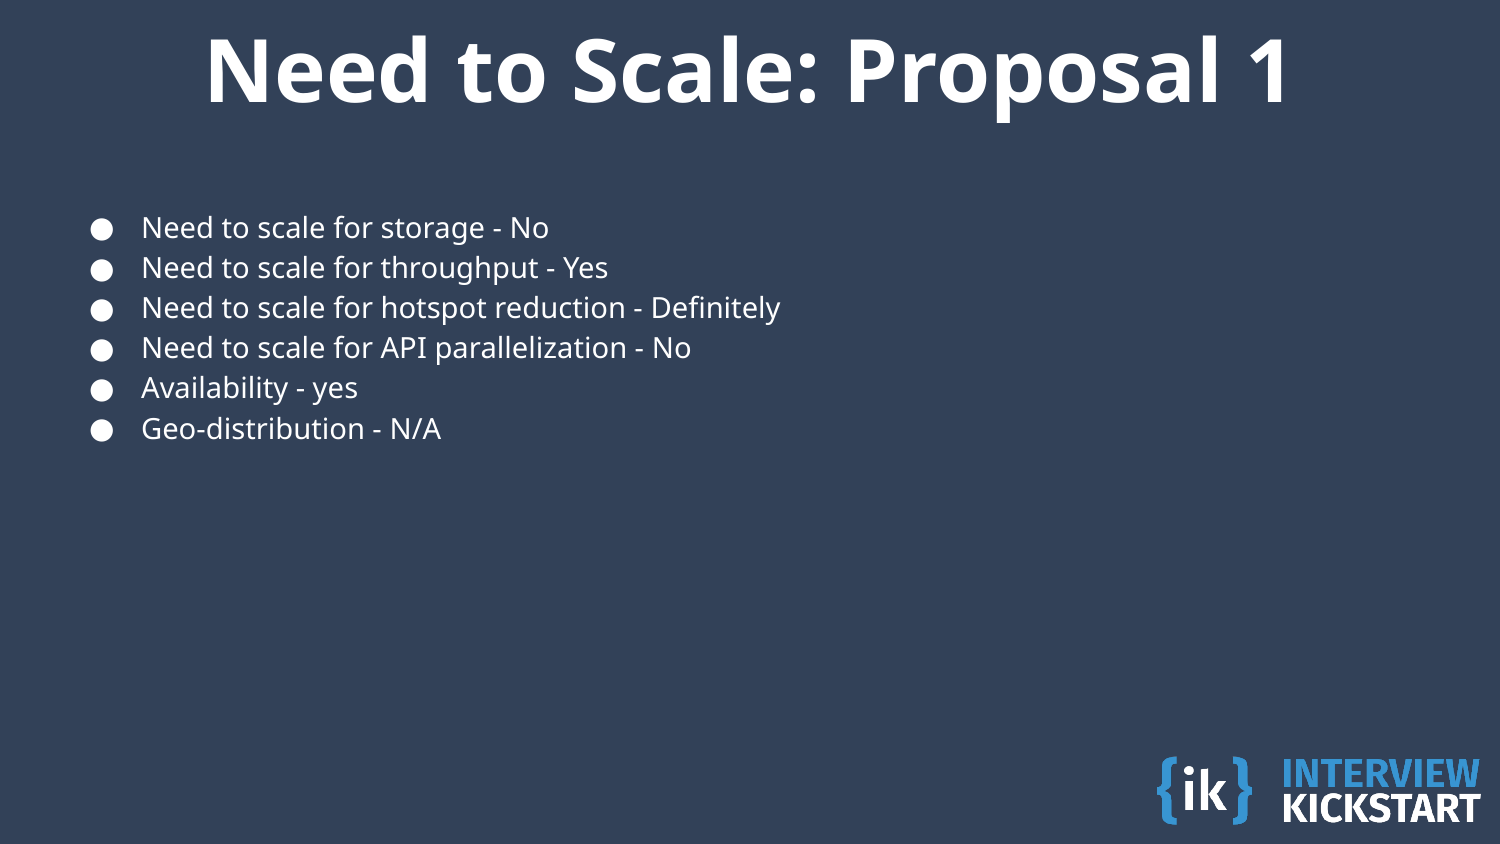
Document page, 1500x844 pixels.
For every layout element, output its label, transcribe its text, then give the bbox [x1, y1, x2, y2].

picture [1151, 751, 1491, 830]
list Need to scale for storage - No Need to scale for throughput - Yes Need to scale for hotspot reduction - Definitely Need to scale for API parallelization - No Availability - yes Geo-distribution - N/A [51, 189, 1449, 750]
title Need to Scale: Proposal 1 [51, 0, 1449, 94]
